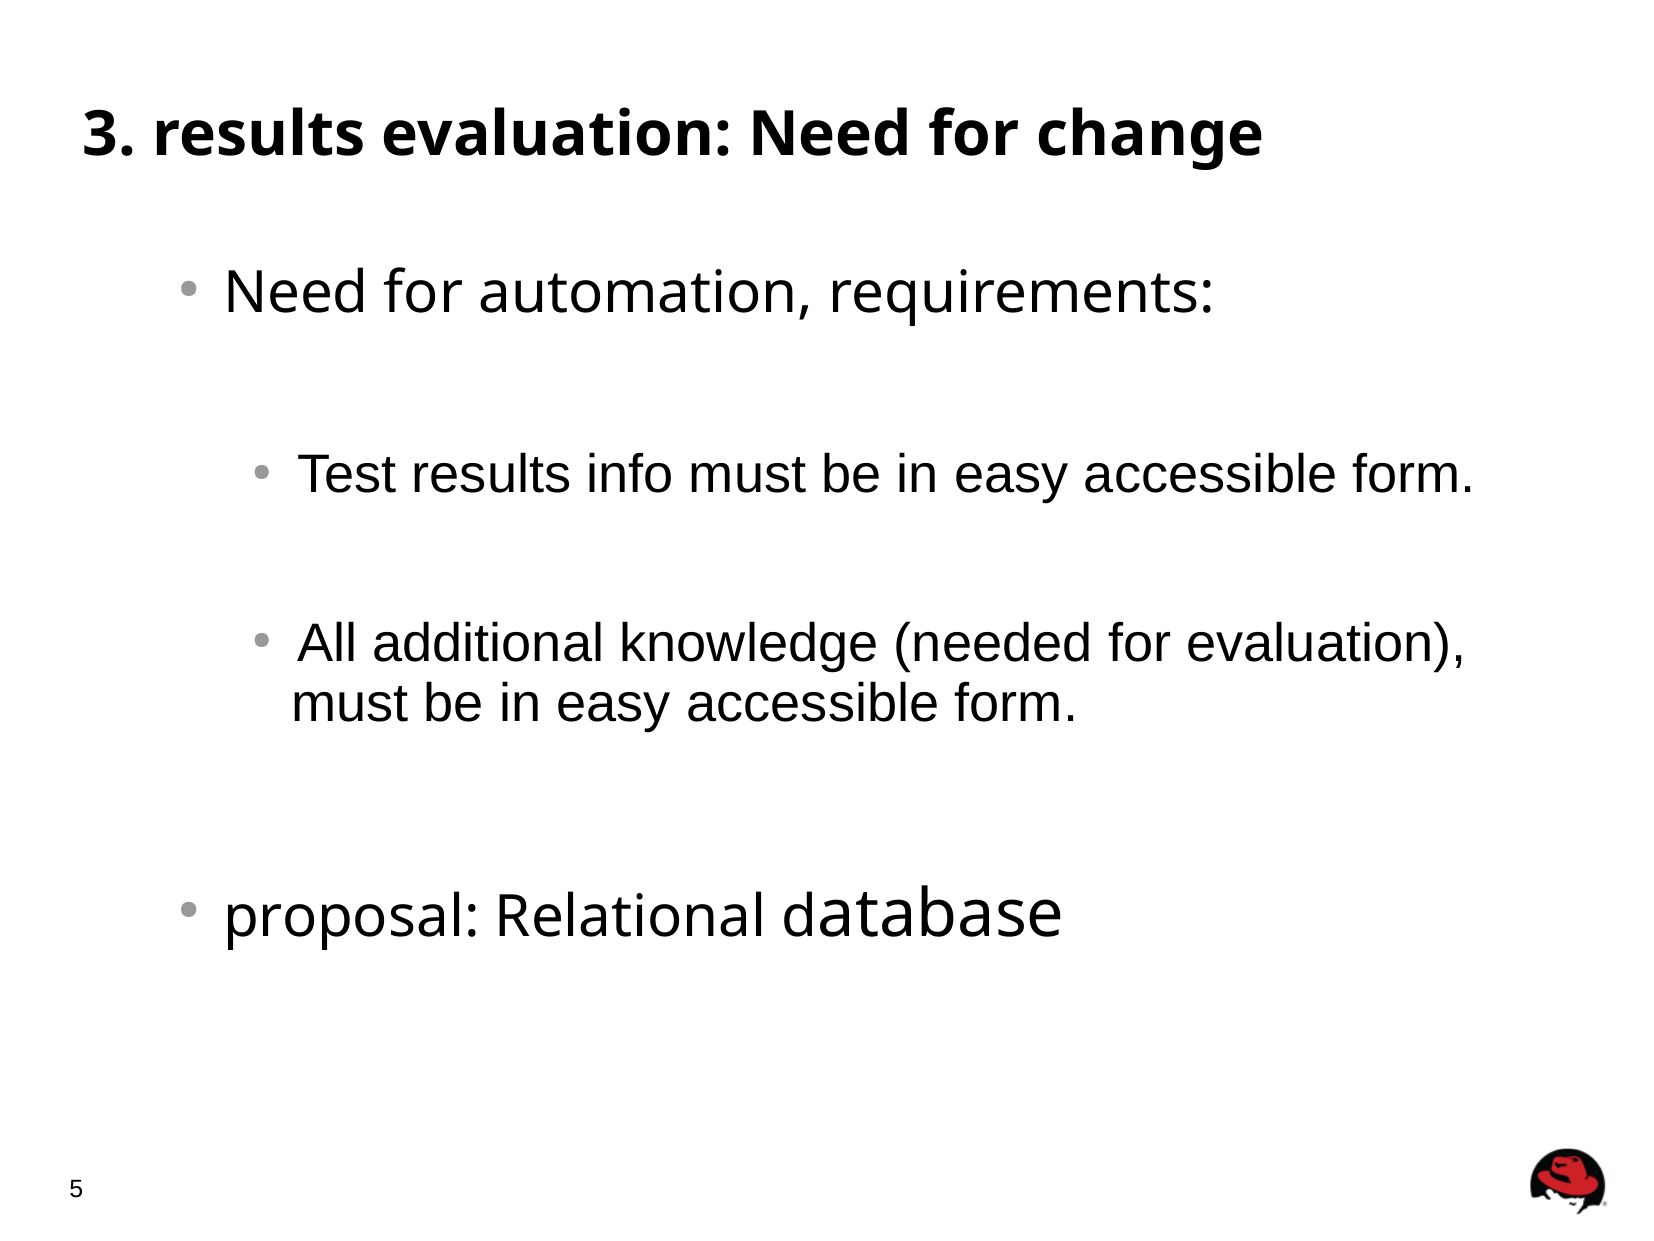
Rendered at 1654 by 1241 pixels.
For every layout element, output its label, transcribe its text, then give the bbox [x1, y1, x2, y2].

title 3. results evaluation: Need for change [82, 37, 1571, 226]
list Need for automation, requirements: Test results info must be in easy accessible form. All additional knowledge (needed for evaluation), must be in easy accessible form. proposal: Relational database [86, 250, 1576, 1141]
picture [1529, 1146, 1613, 1224]
